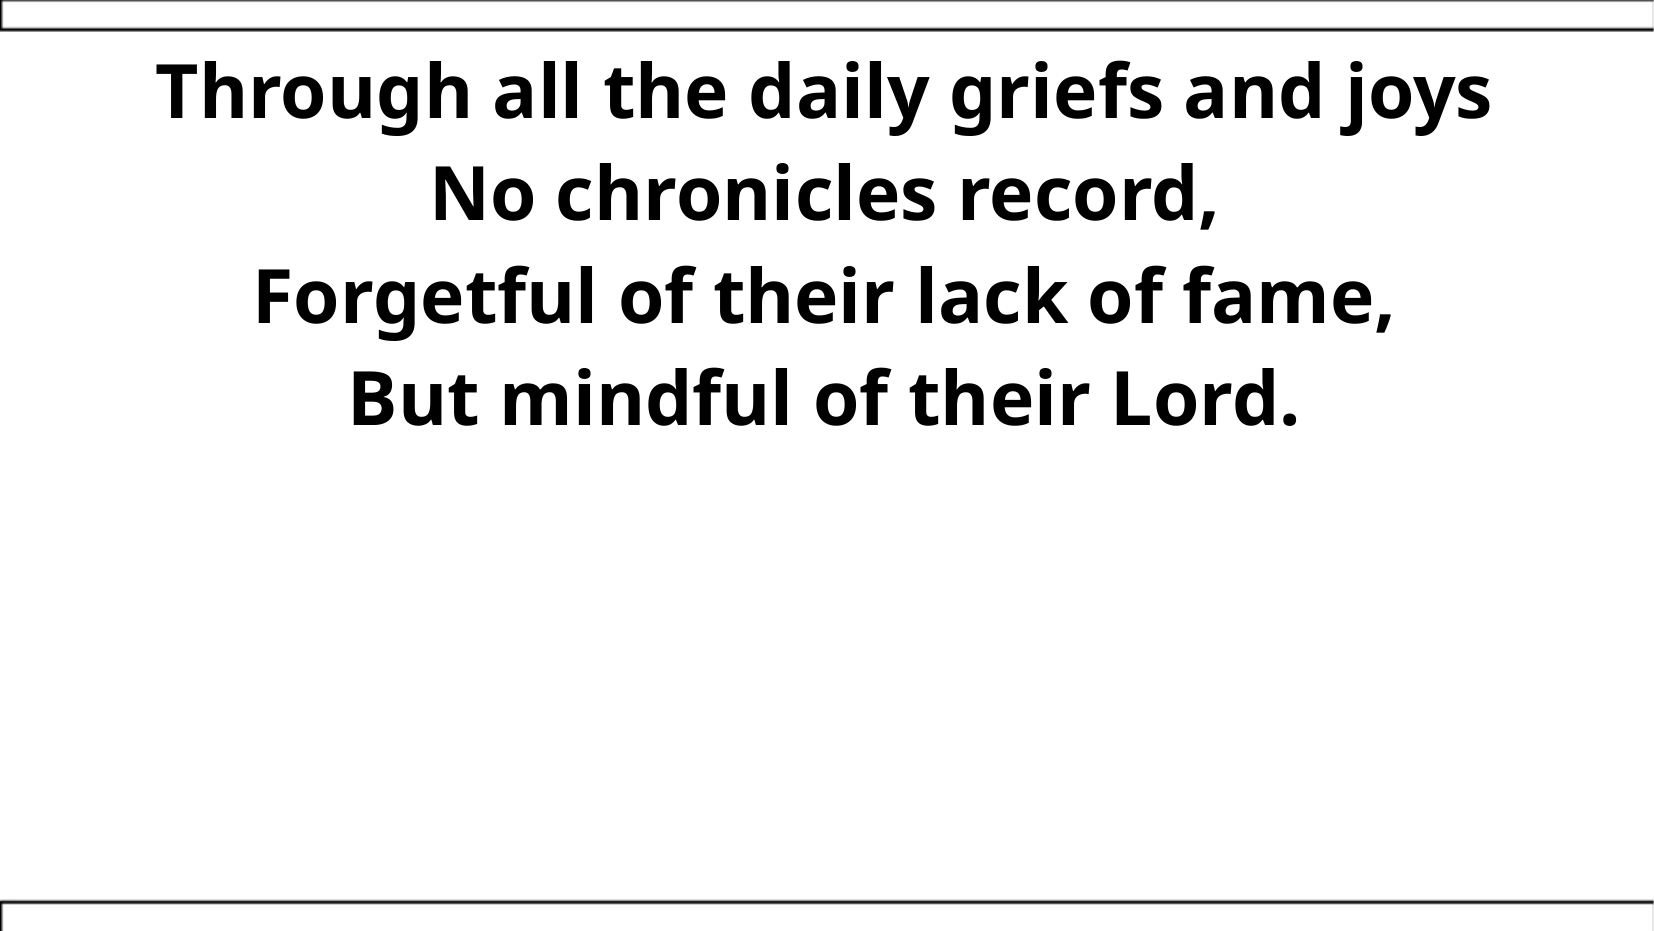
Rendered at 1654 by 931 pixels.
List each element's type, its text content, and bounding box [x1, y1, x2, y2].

text_box Through all the daily griefs and joys No chronicles record, Forgetful of their lack of fame, But mindful of their Lord. [105, 30, 1546, 445]
picture [0, 0, 1654, 931]
